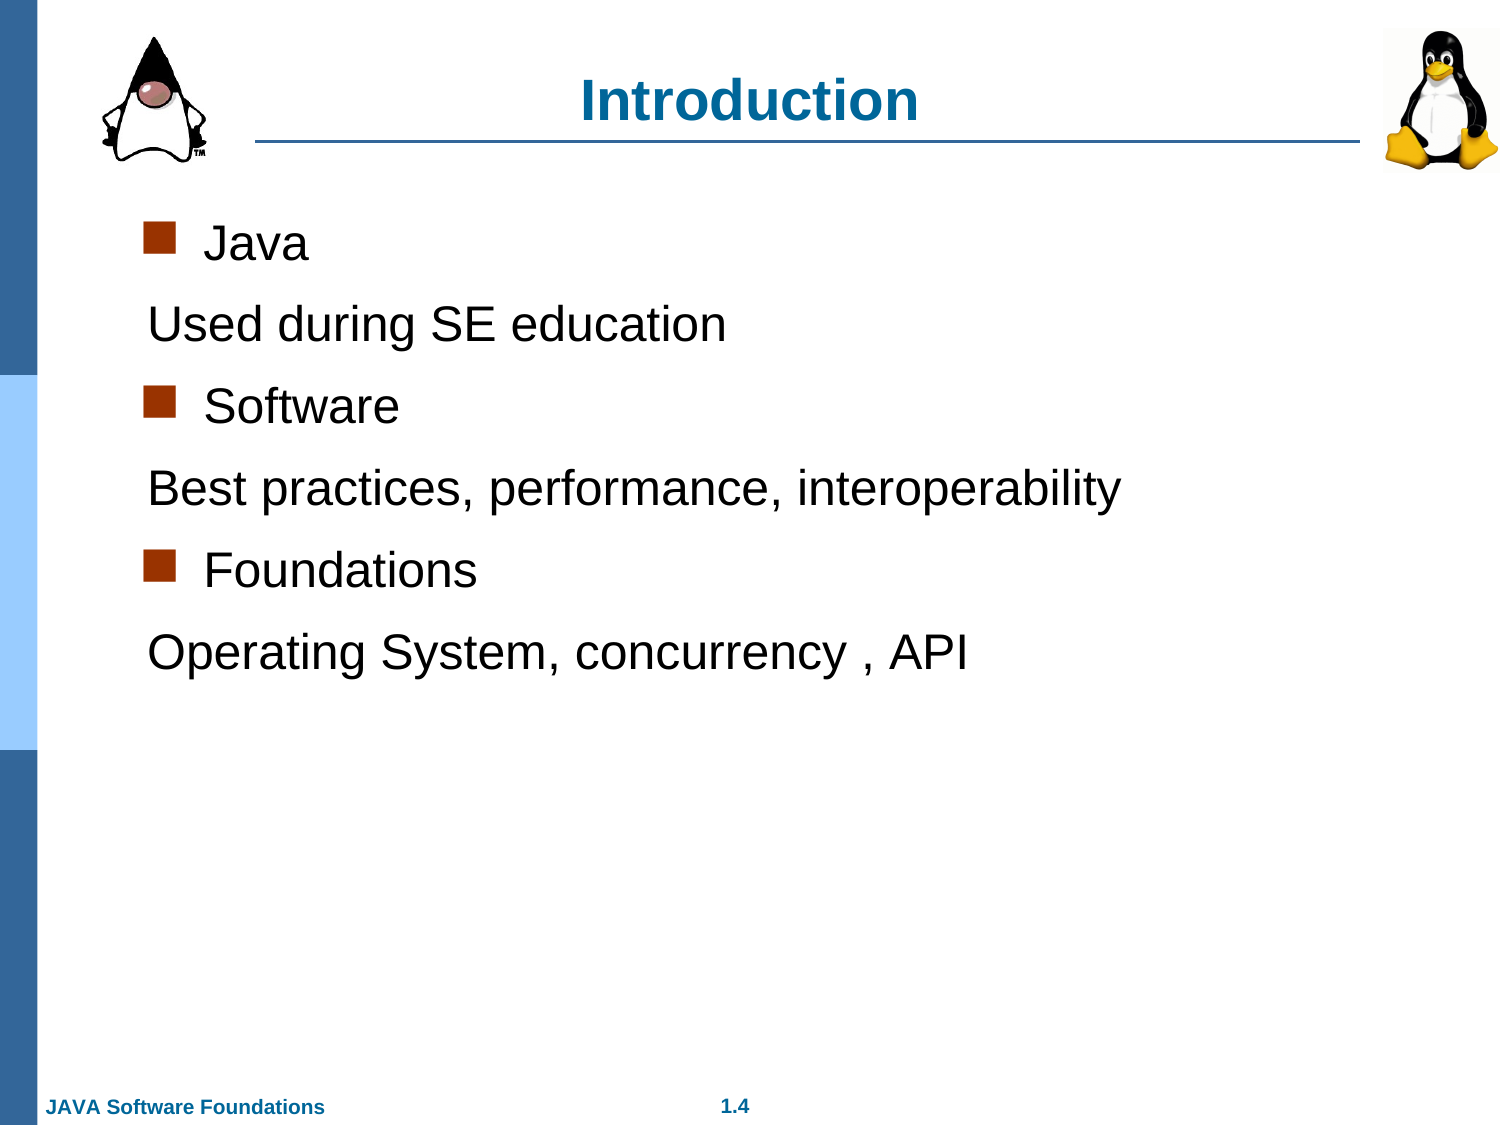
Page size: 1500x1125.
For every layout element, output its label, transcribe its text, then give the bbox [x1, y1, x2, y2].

title Introduction [75, 45, 1426, 141]
picture [1383, 28, 1500, 173]
list Java Used during SE education Software Best practices, performance, interoperability Foundations Operating System, concurrency , API [132, 202, 1483, 1041]
picture [54, 0, 255, 200]
